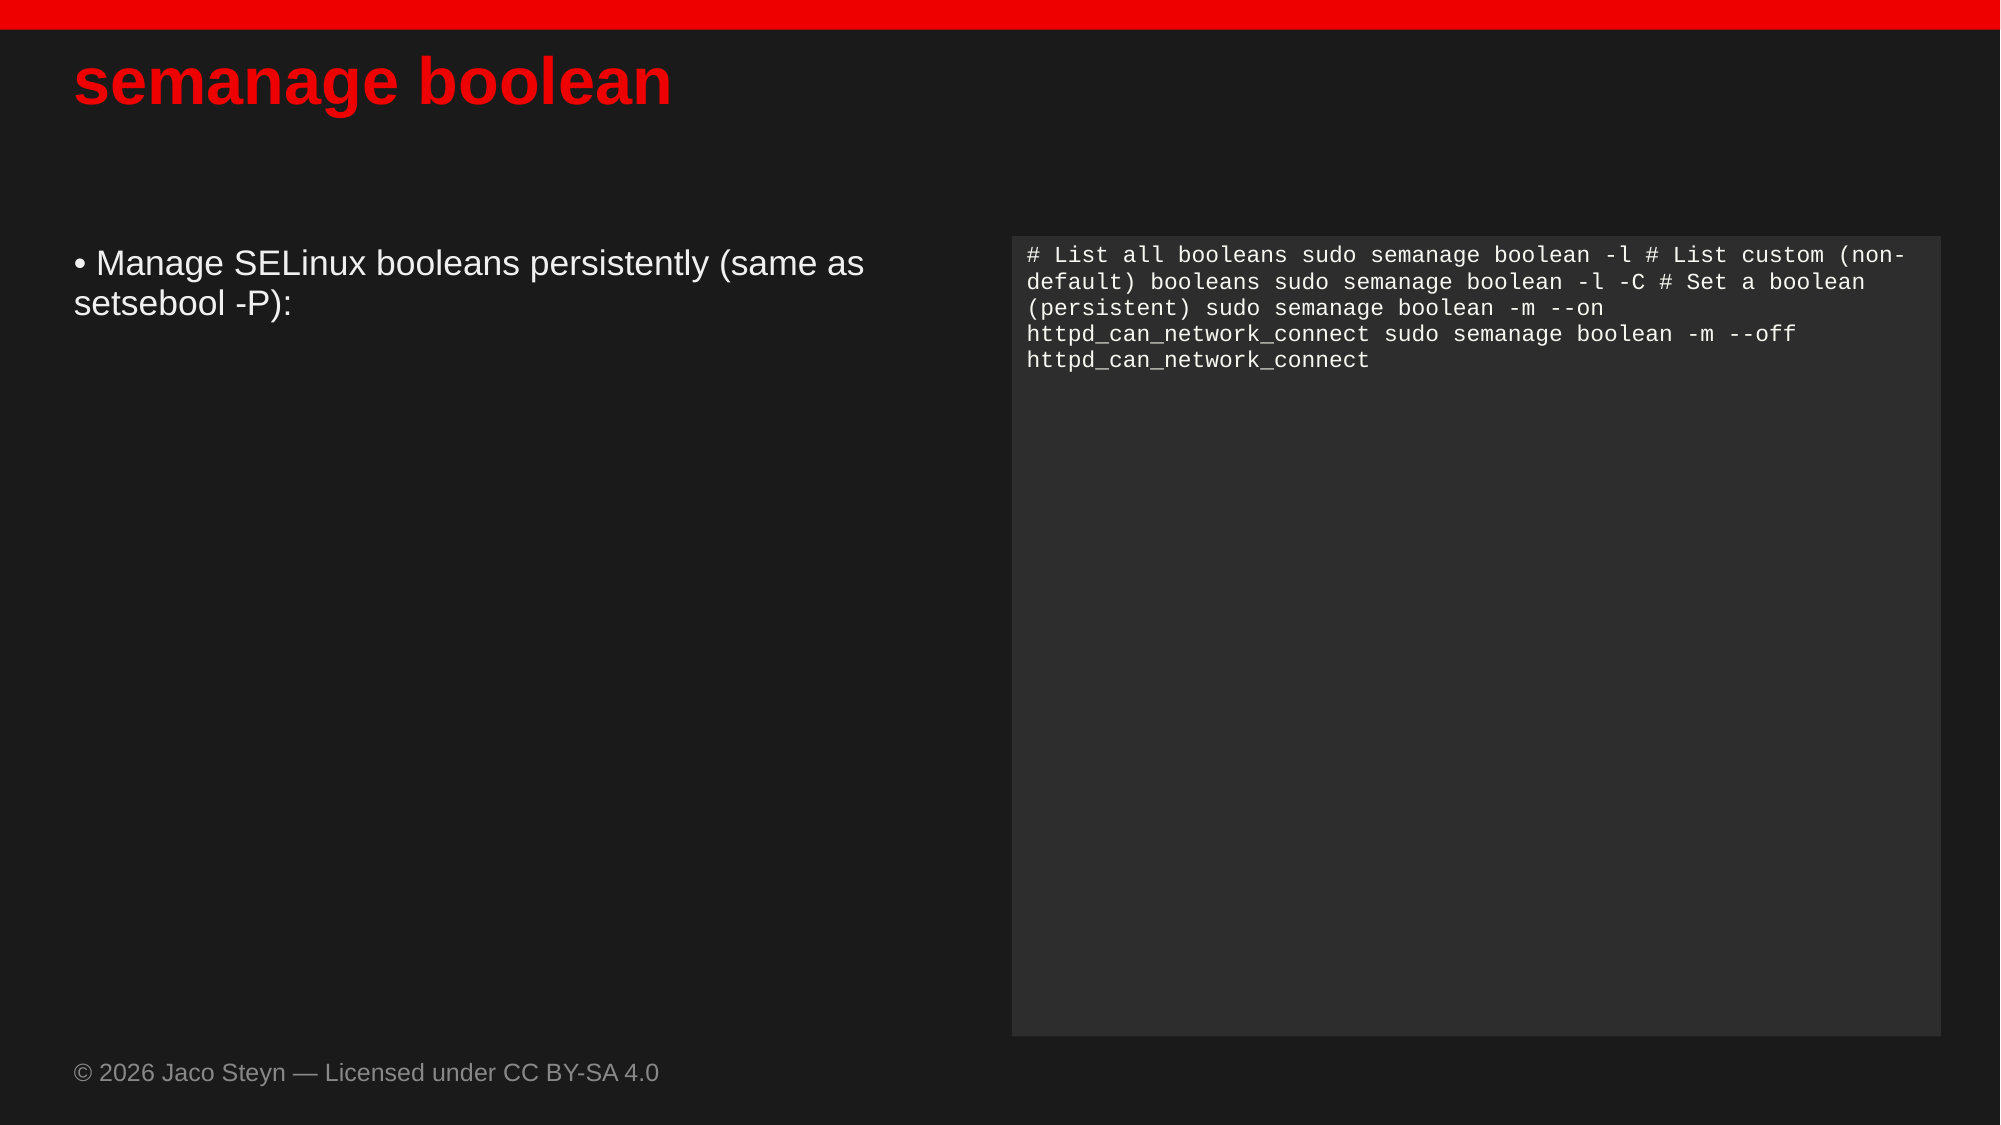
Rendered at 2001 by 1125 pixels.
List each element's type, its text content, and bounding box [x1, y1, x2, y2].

text_box # List all booleans sudo semanage boolean -l # List custom (non-default) booleans sudo semanage boolean -l -C # Set a boolean (persistent) sudo semanage boolean -m --on httpd_can_network_connect sudo semanage boolean -m --off httpd_can_network_connect [1011, 236, 1942, 1037]
text_box semanage boolean [59, 36, 1942, 208]
text_box © 2026 Jaco Steyn — Licensed under CC BY-SA 4.0 [59, 1051, 1942, 1093]
text_box • Manage SELinux booleans persistently (same as setsebool -P): [59, 236, 989, 1037]
text_box [0, 0, 2001, 30]
